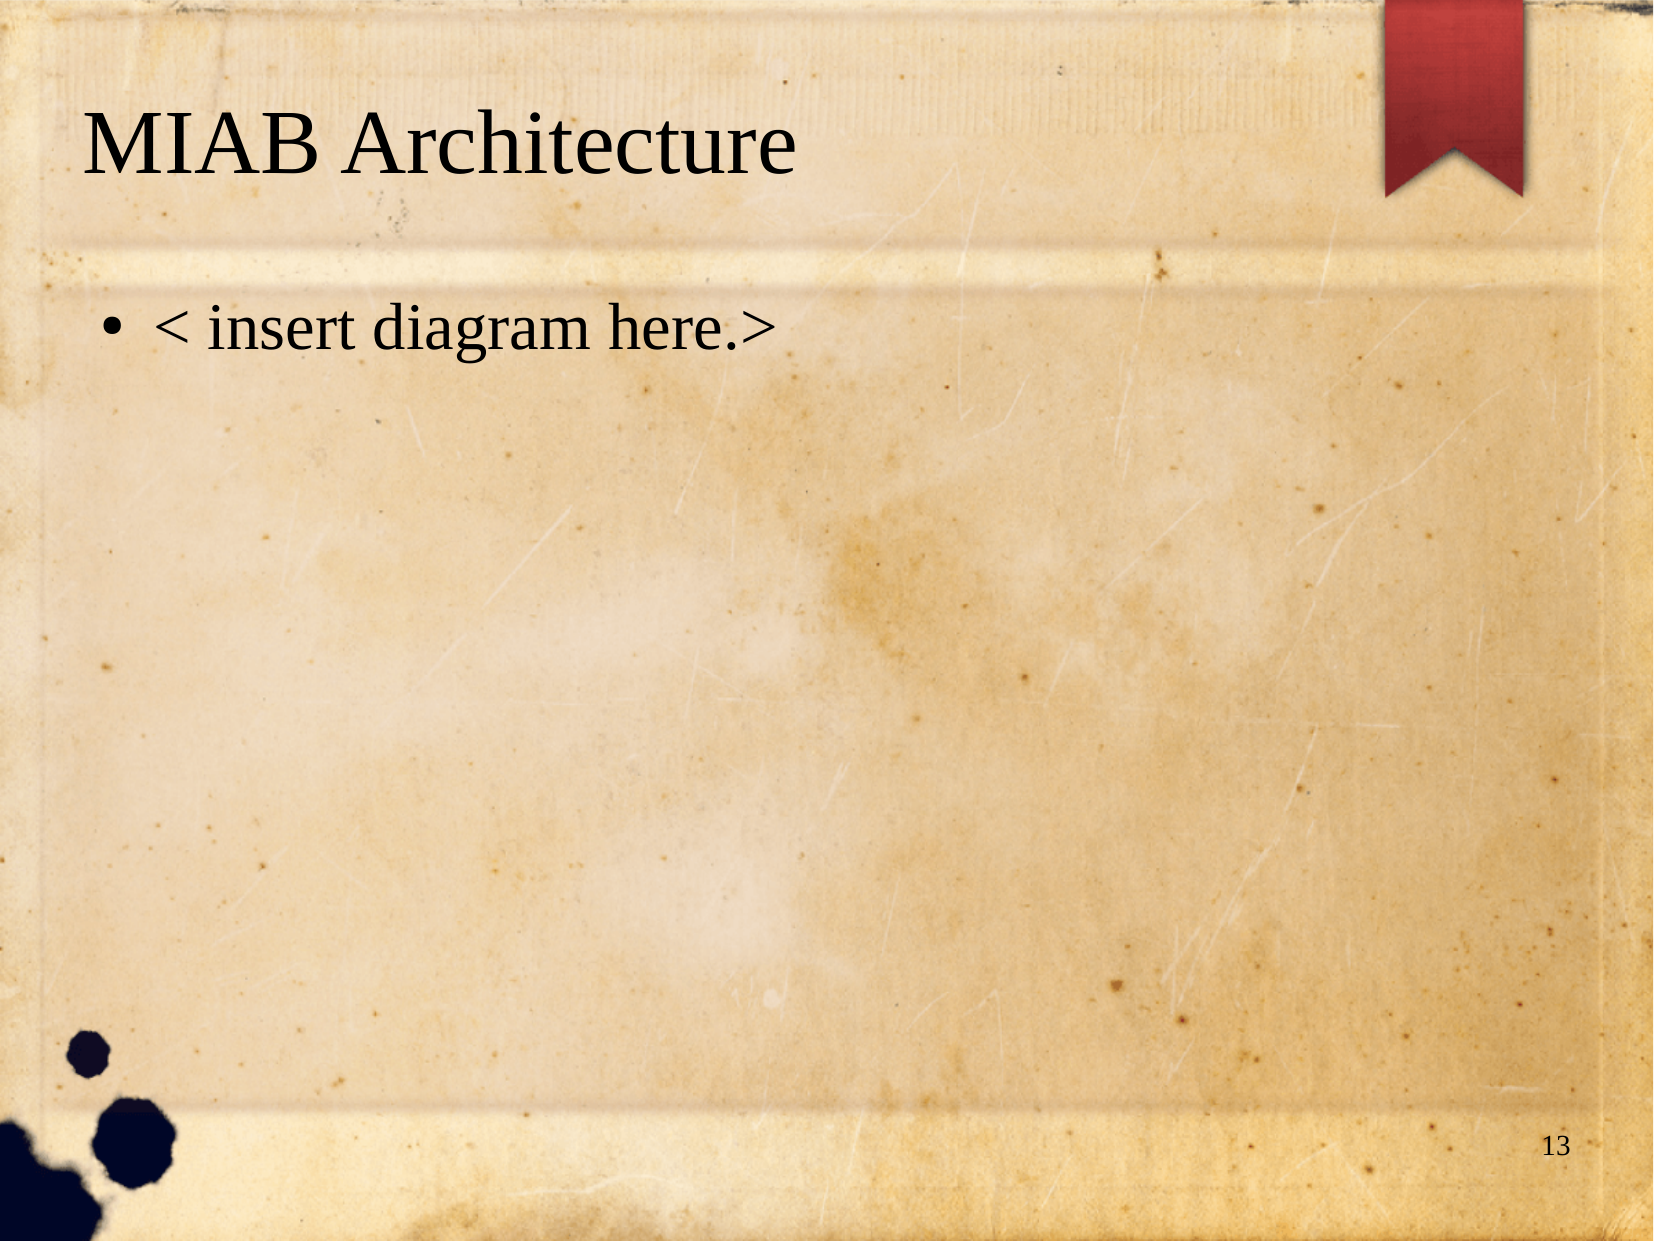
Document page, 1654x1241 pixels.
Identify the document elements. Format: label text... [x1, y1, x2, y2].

title MIAB Architecture [82, 49, 1347, 237]
list < insert diagram here.> [82, 290, 1538, 1010]
picture [0, 0, 1654, 1241]
